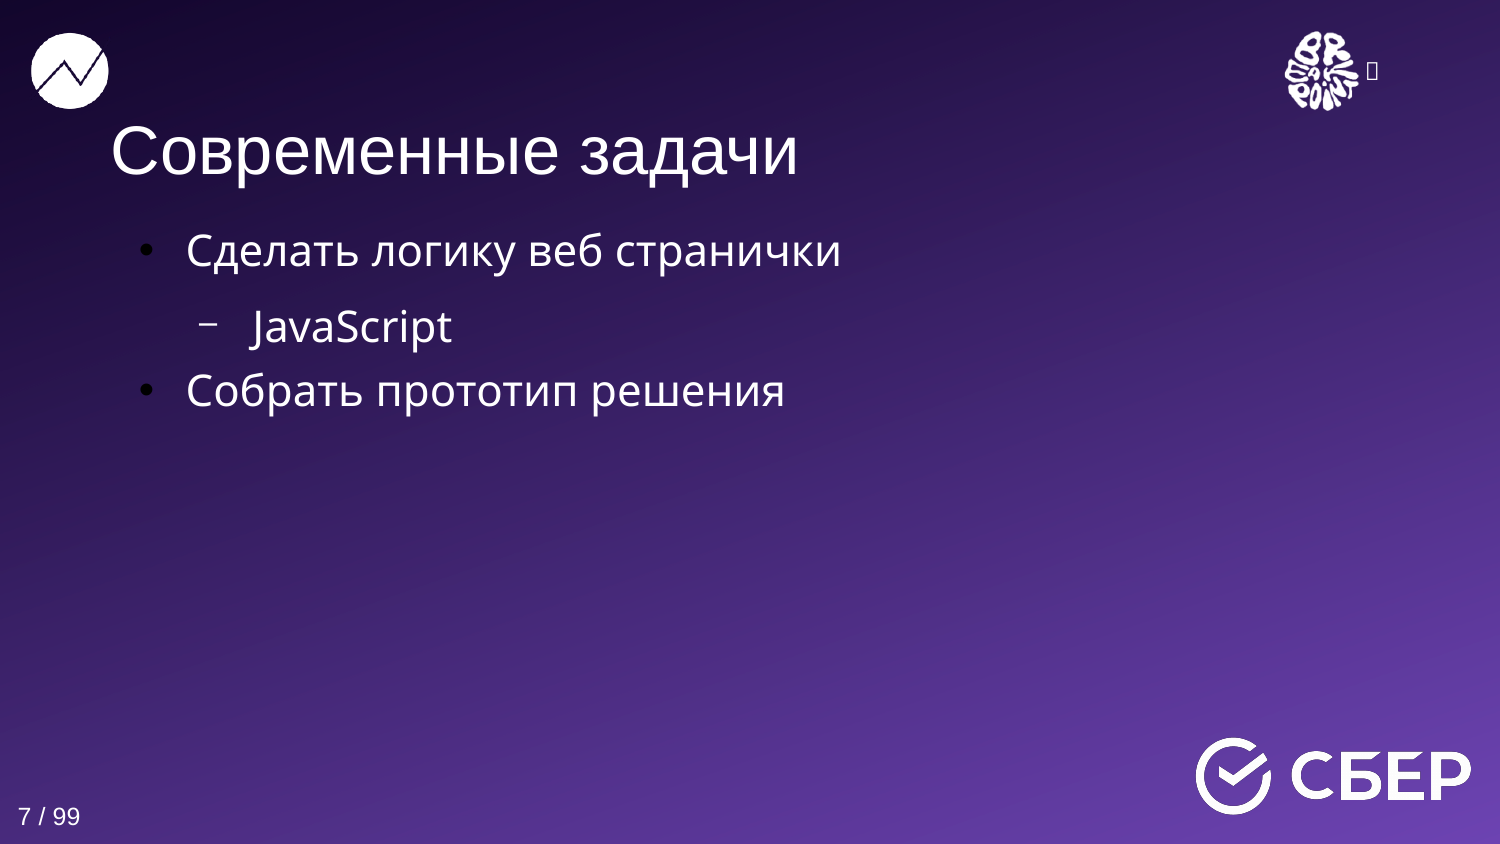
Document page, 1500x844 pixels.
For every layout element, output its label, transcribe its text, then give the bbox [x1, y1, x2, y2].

title Современные задачи [103, 100, 1397, 205]
text_box 🐙 [1364, 36, 1489, 107]
list Сделать логику веб странички JavaScript Собрать прототип решения [103, 224, 1397, 760]
picture [0, 0, 1500, 844]
text_box <number> / 99 [2, 795, 632, 839]
